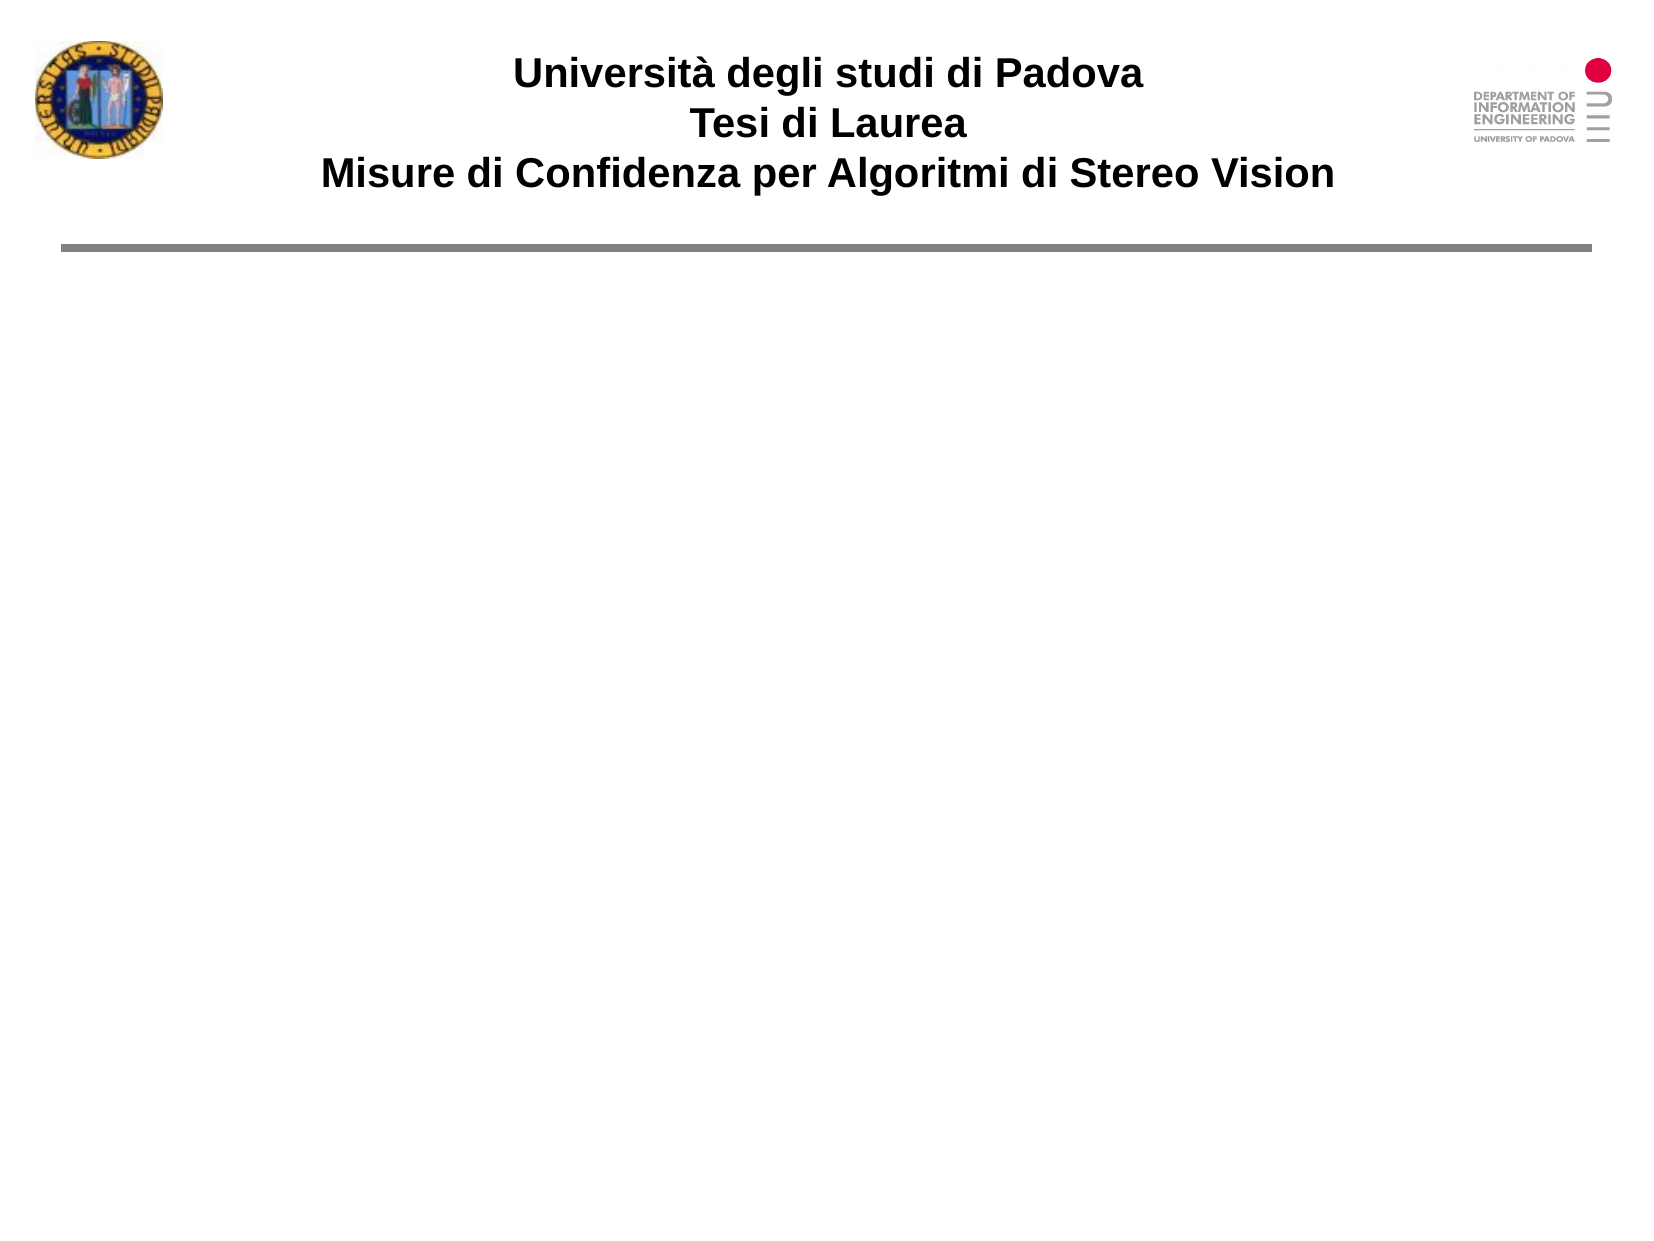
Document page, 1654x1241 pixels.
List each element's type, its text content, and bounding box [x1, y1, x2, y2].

text_box Università degli studi di Padova Tesi di Laurea Misure di Confidenza per Algoritmi di Stereo Vision [270, 37, 1351, 204]
picture [35, 41, 163, 159]
picture [1474, 58, 1612, 142]
